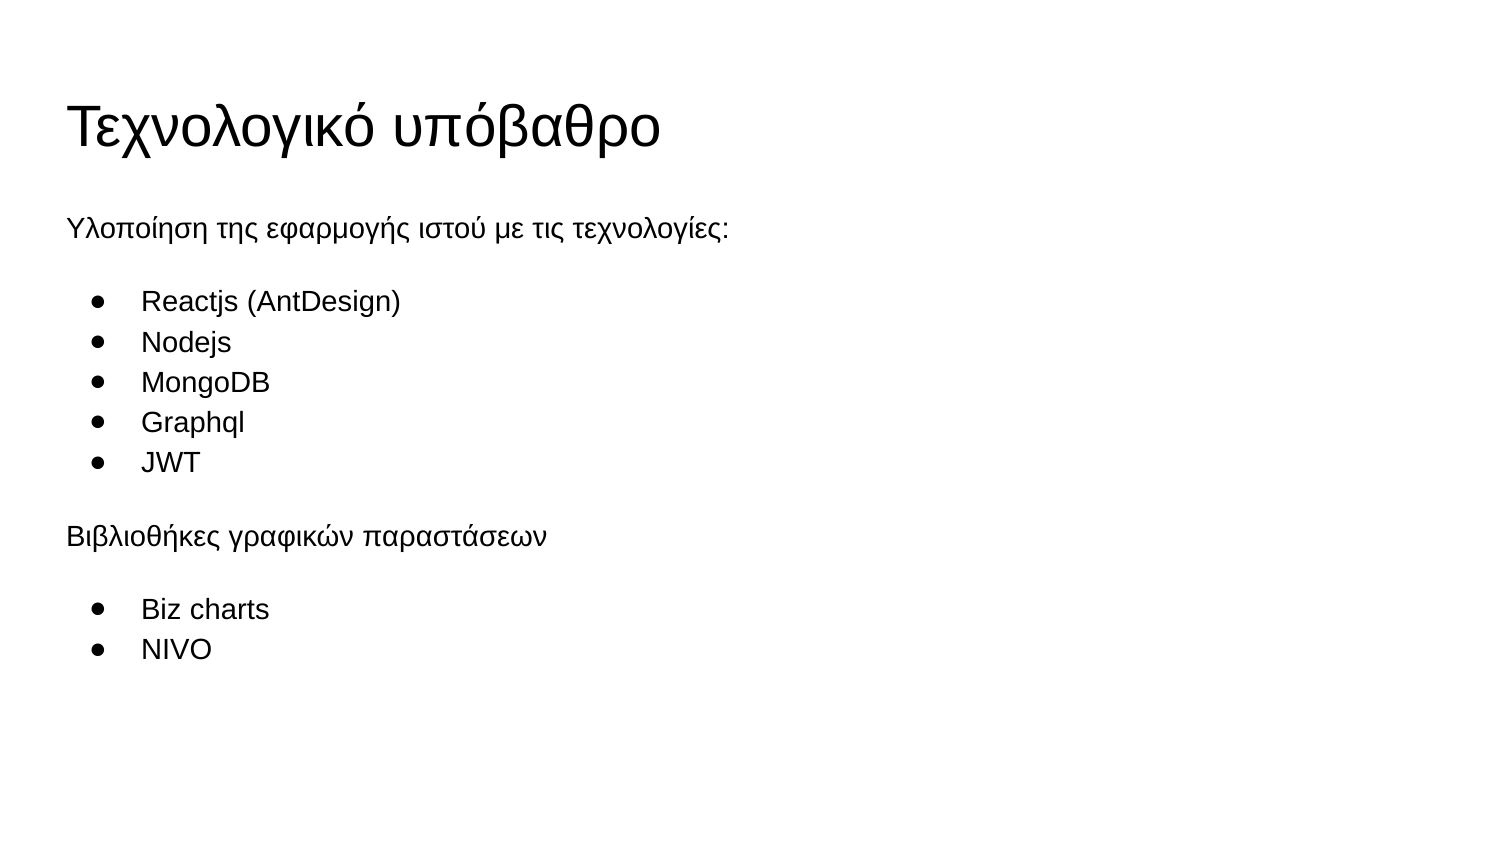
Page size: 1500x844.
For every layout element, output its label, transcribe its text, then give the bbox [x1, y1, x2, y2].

title Τεχνολογικό υπόβαθρο [51, 72, 1449, 167]
list Υλοποίηση της εφαρμογής ιστού με τις τεχνολογίες: Reactjs (AntDesign) Nodejs MongoDB Graphql JWT Βιβλιοθήκες γραφικών παραστάσεων Biz charts NIVO [51, 189, 1449, 750]
